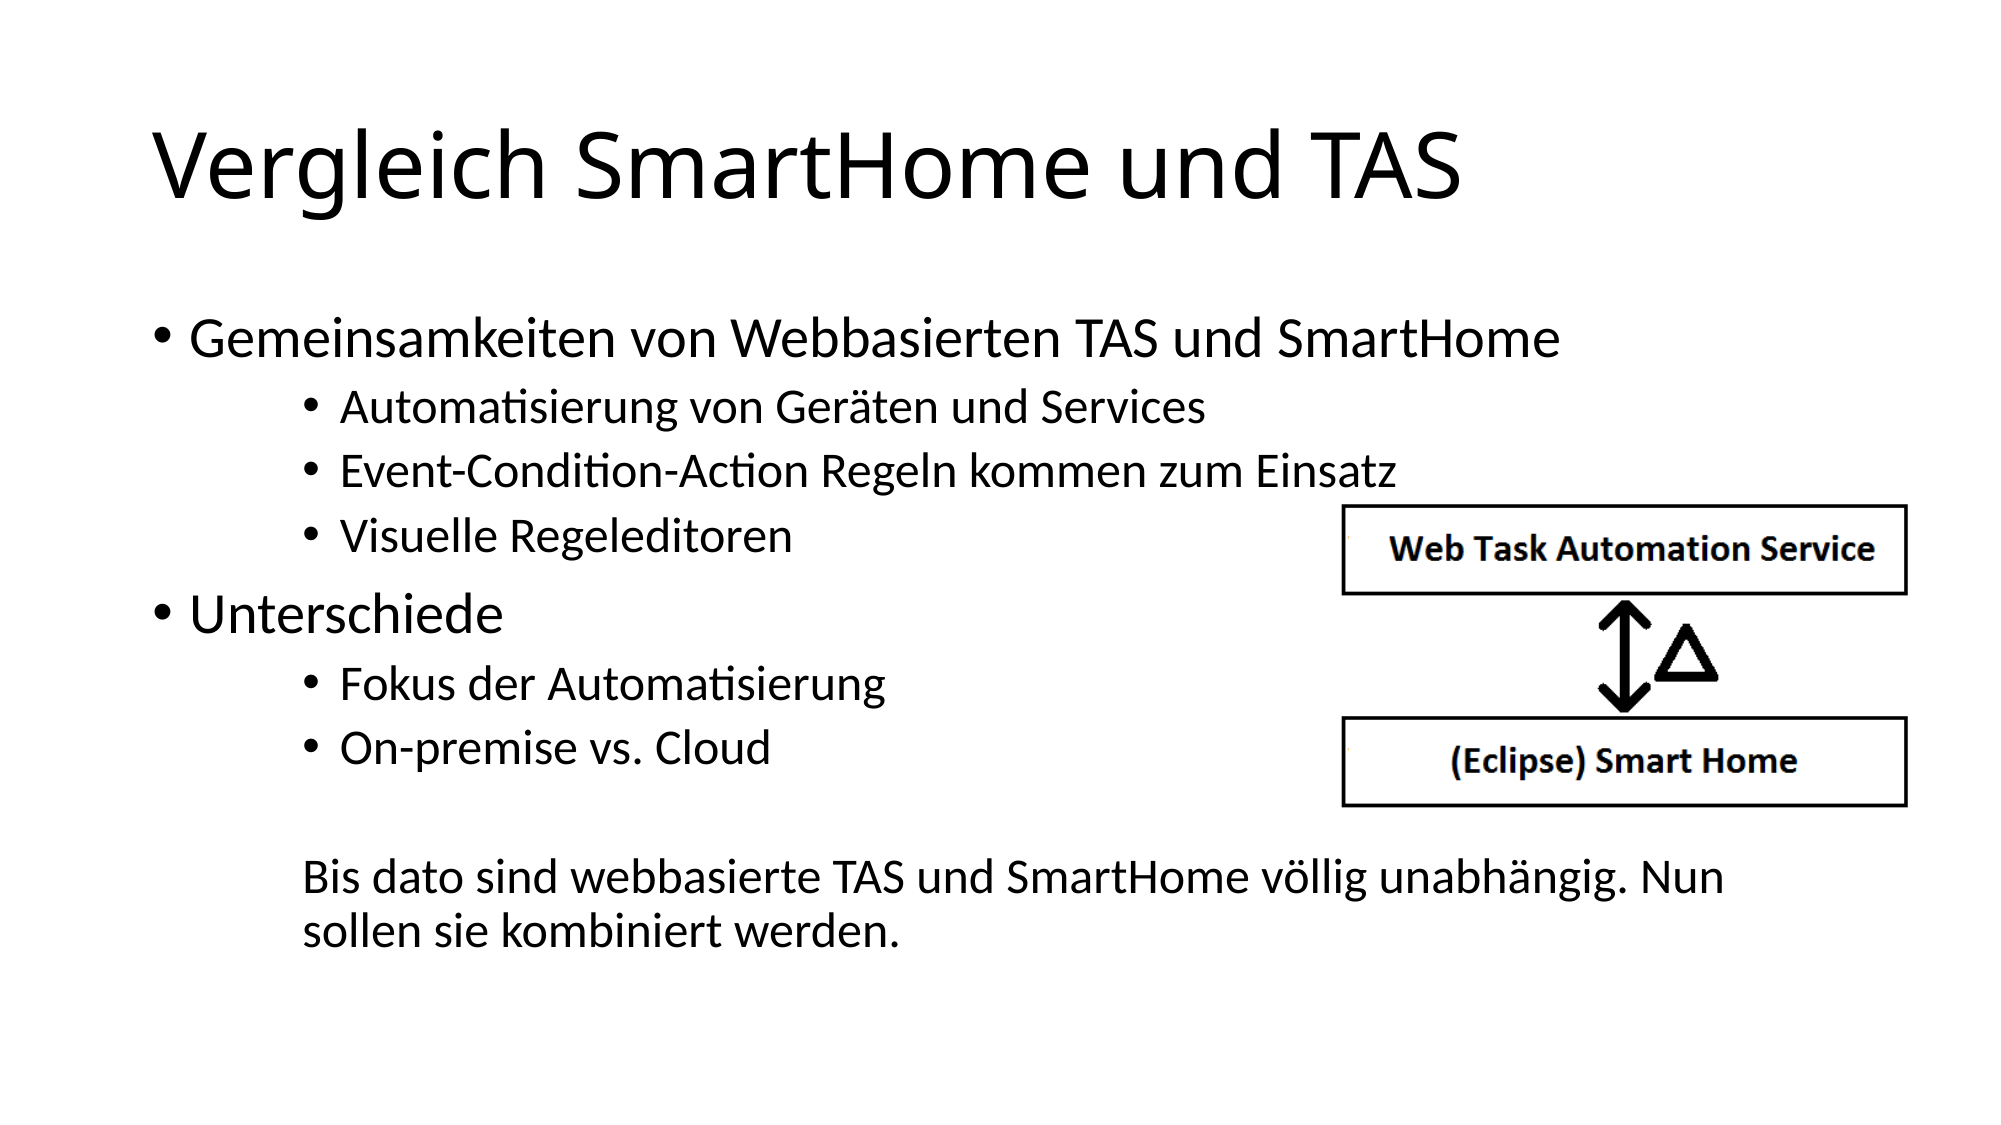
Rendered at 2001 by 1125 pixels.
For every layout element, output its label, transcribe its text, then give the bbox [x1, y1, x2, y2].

picture [1332, 492, 1919, 821]
list Gemeinsamkeiten von Webbasierten TAS und SmartHome Automatisierung von Geräten und Services Event-Condition-Action Regeln kommen zum Einsatz Visuelle Regeleditoren Unterschiede Fokus der Automatisierung On-premise vs. Cloud Bis dato sind webbasierte TAS und SmartHome völlig unabhängig. Nun sollen sie kombiniert werden. [137, 299, 1863, 1014]
title Vergleich SmartHome und TAS [137, 59, 1863, 278]
